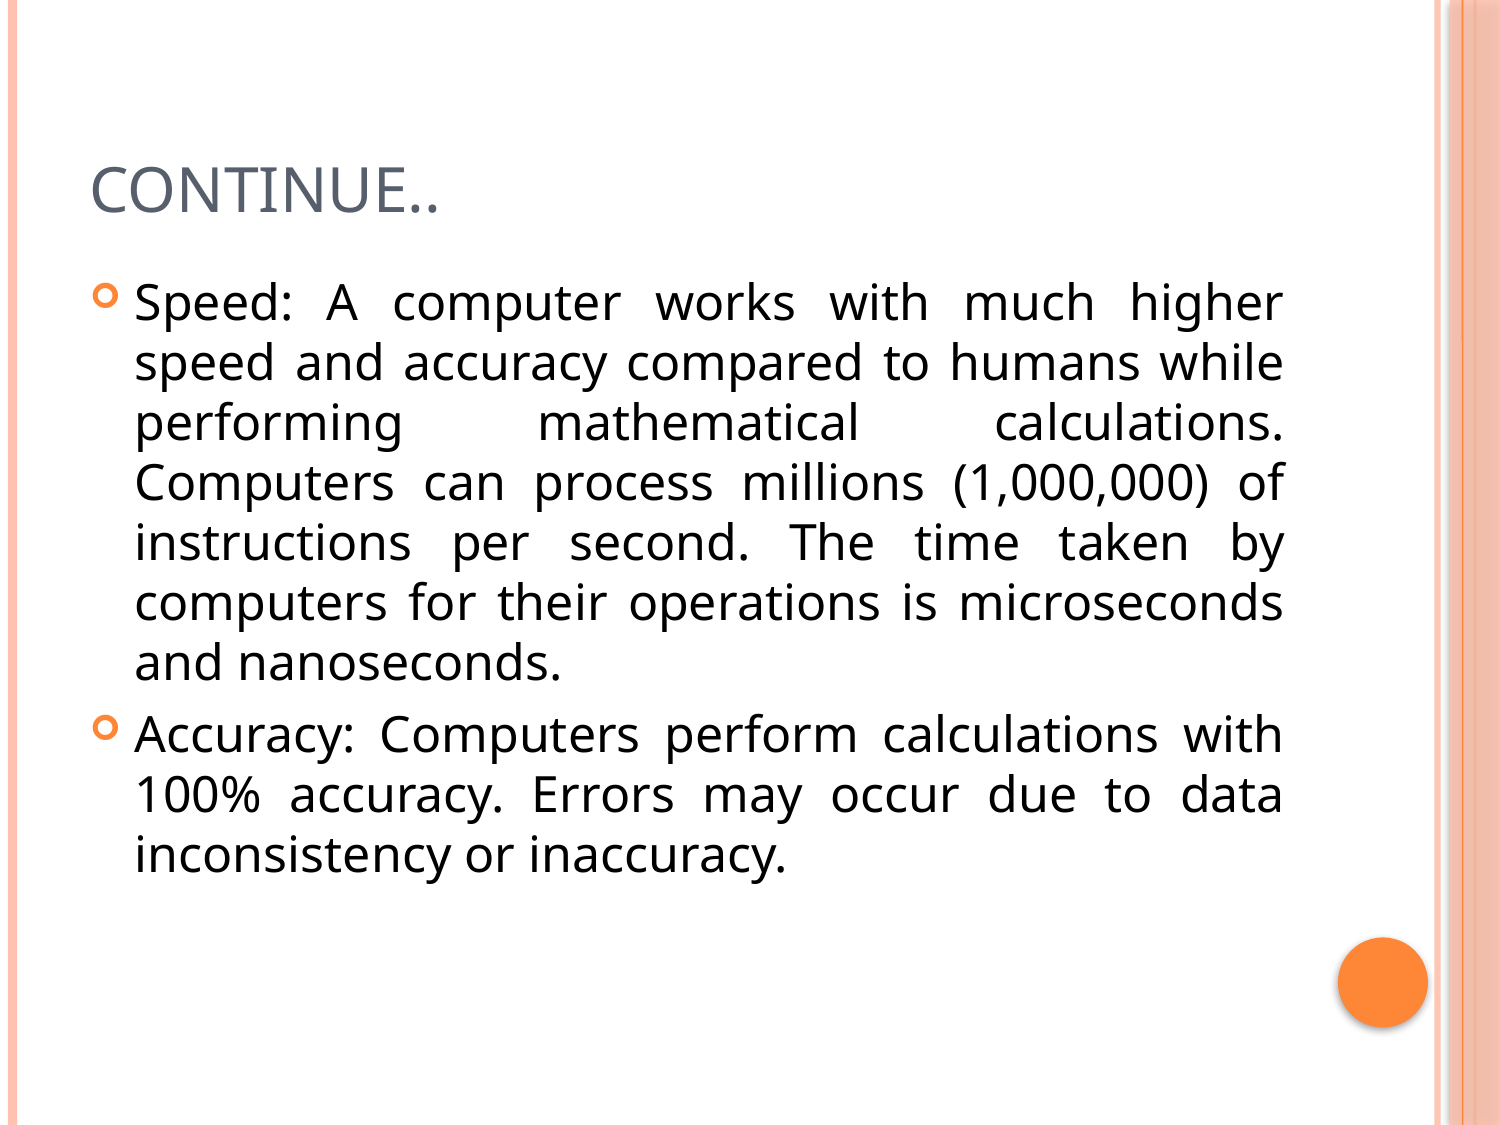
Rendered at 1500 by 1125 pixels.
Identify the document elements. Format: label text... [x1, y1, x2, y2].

list Speed: A computer works with much higher speed and accuracy compared to humans while performing mathematical calculations. Computers can process millions (1,000,000) of instructions per second. The time taken by computers for their operations is microseconds and nanoseconds. Accuracy: Computers perform calculations with 100% accuracy. Errors may occur due to data inconsistency or inaccuracy. [75, 262, 1300, 1062]
title Continue.. [75, 45, 1300, 233]
